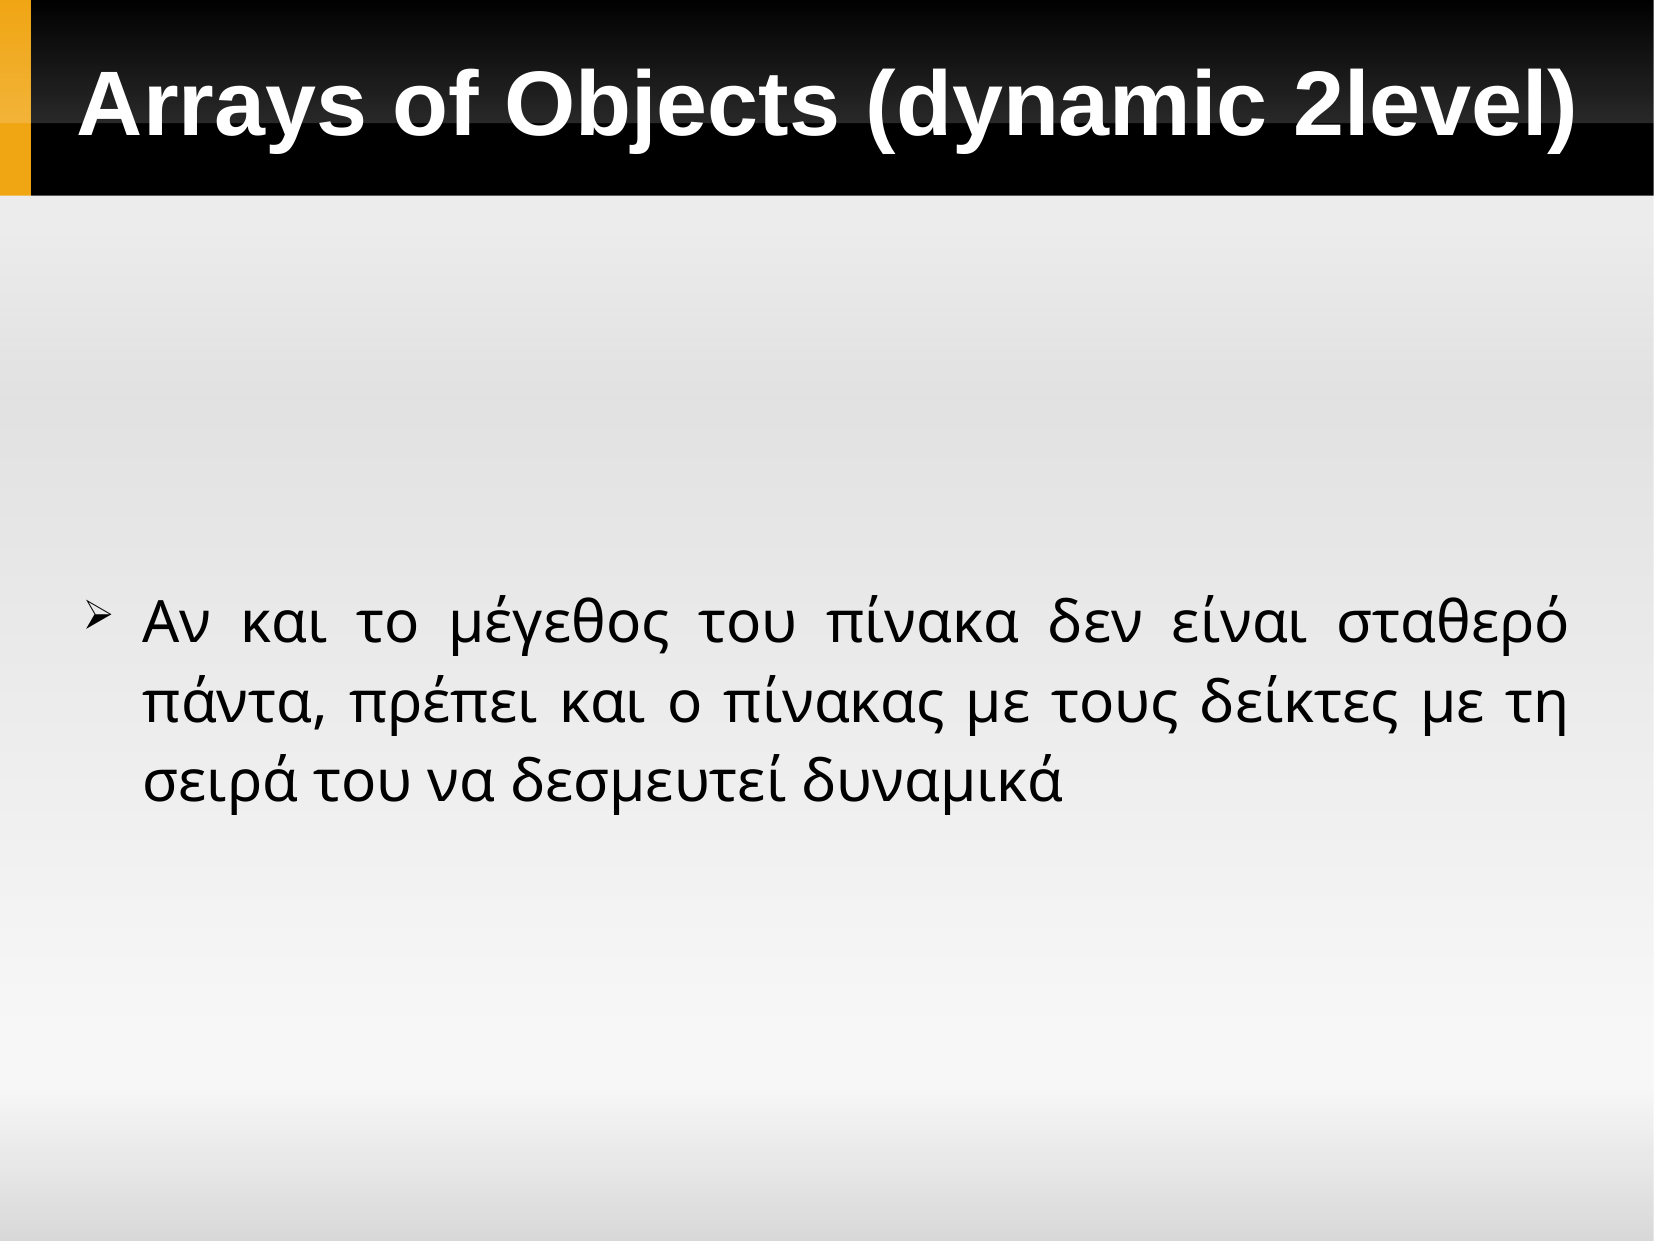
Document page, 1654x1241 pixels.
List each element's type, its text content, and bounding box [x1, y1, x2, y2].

subtitle Αν και το μέγεθος του πίνακα δεν είναι σταθερό πάντα, πρέπει και ο πίνακας με τους δείκτες με τη σειρά του να δεσμευτεί δυναμικά [82, 297, 1571, 1102]
picture [0, 0, 1654, 1241]
title Arrays of Objects (dynamic 2level) [76, 0, 1613, 208]
